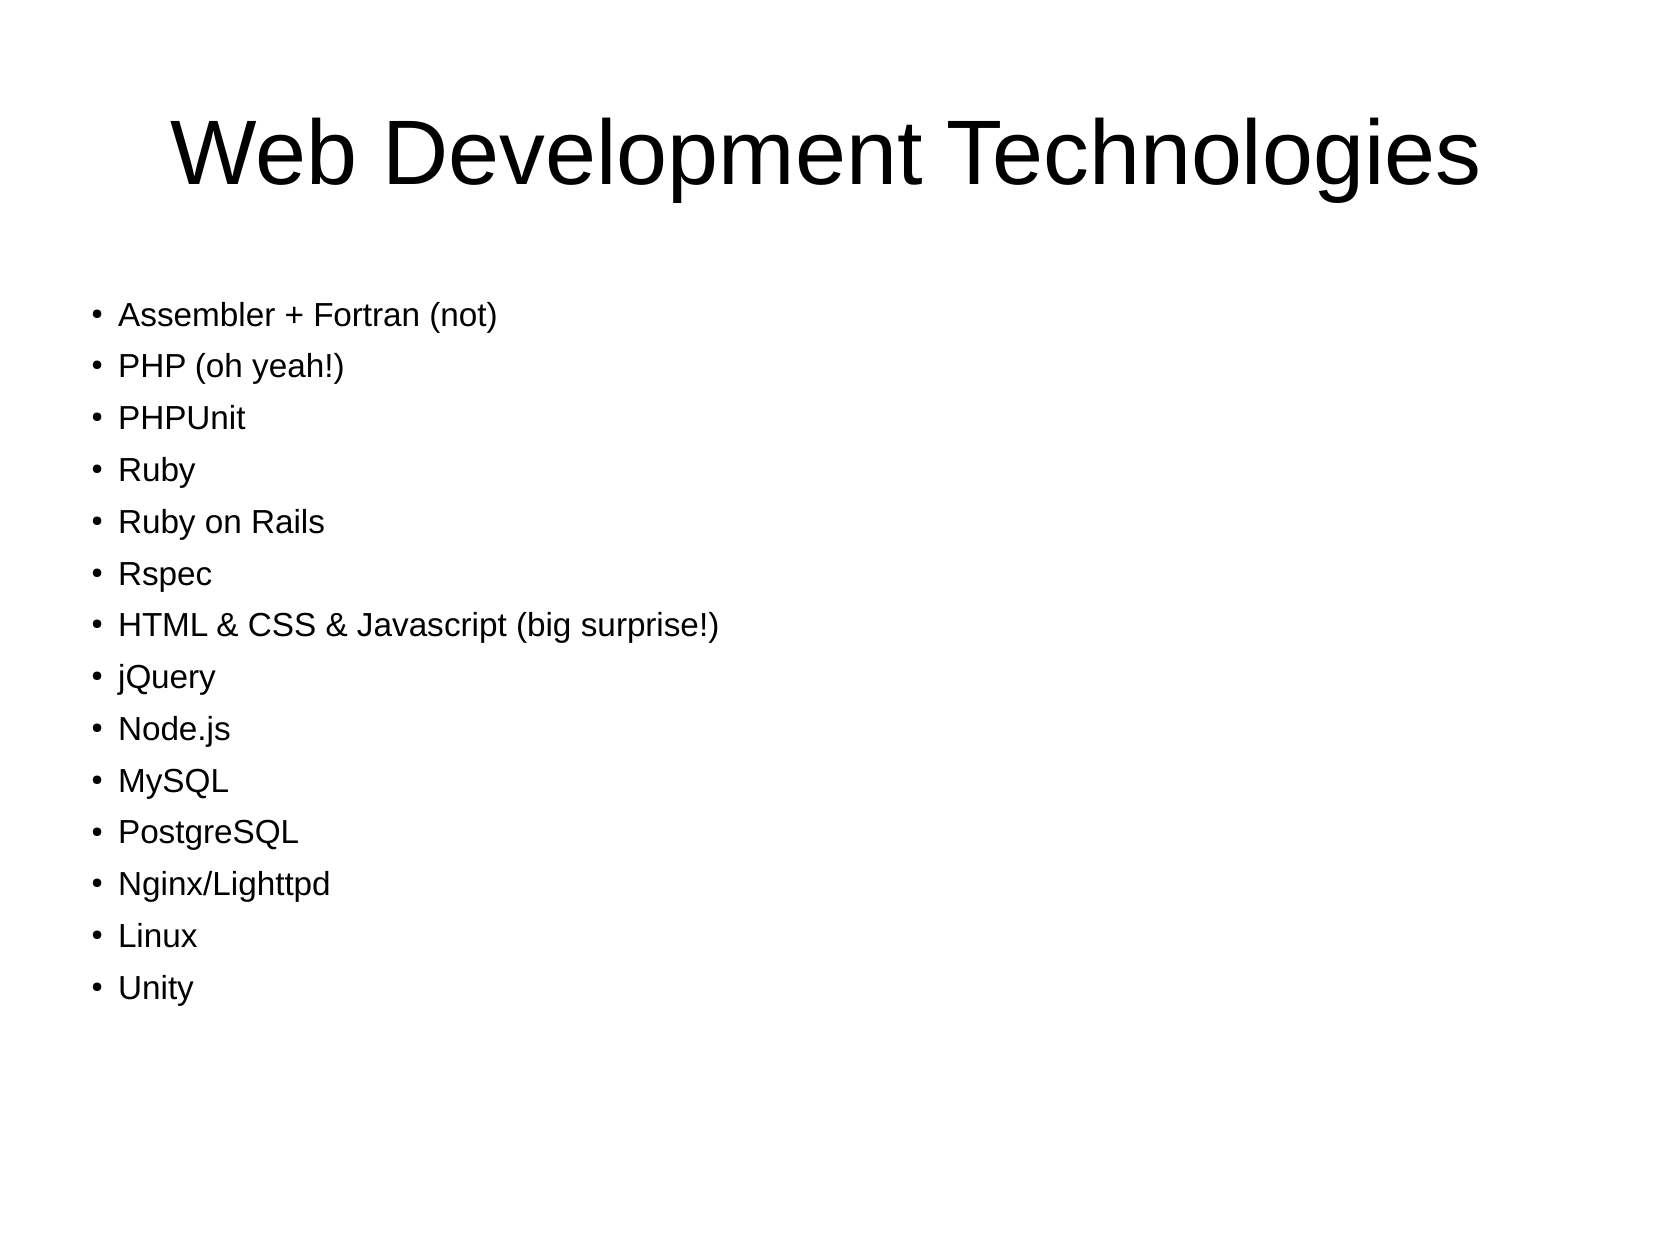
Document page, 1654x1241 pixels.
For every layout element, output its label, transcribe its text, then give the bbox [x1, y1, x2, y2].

title Web Development Technologies [82, 49, 1571, 257]
list Assembler + Fortran (not) PHP (oh yeah!) PHPUnit Ruby Ruby on Rails Rspec HTML & CSS & Javascript (big surprise!) jQuery Node.js MySQL PostgreSQL Nginx/Lighttpd Linux Unity [82, 296, 1571, 1016]
